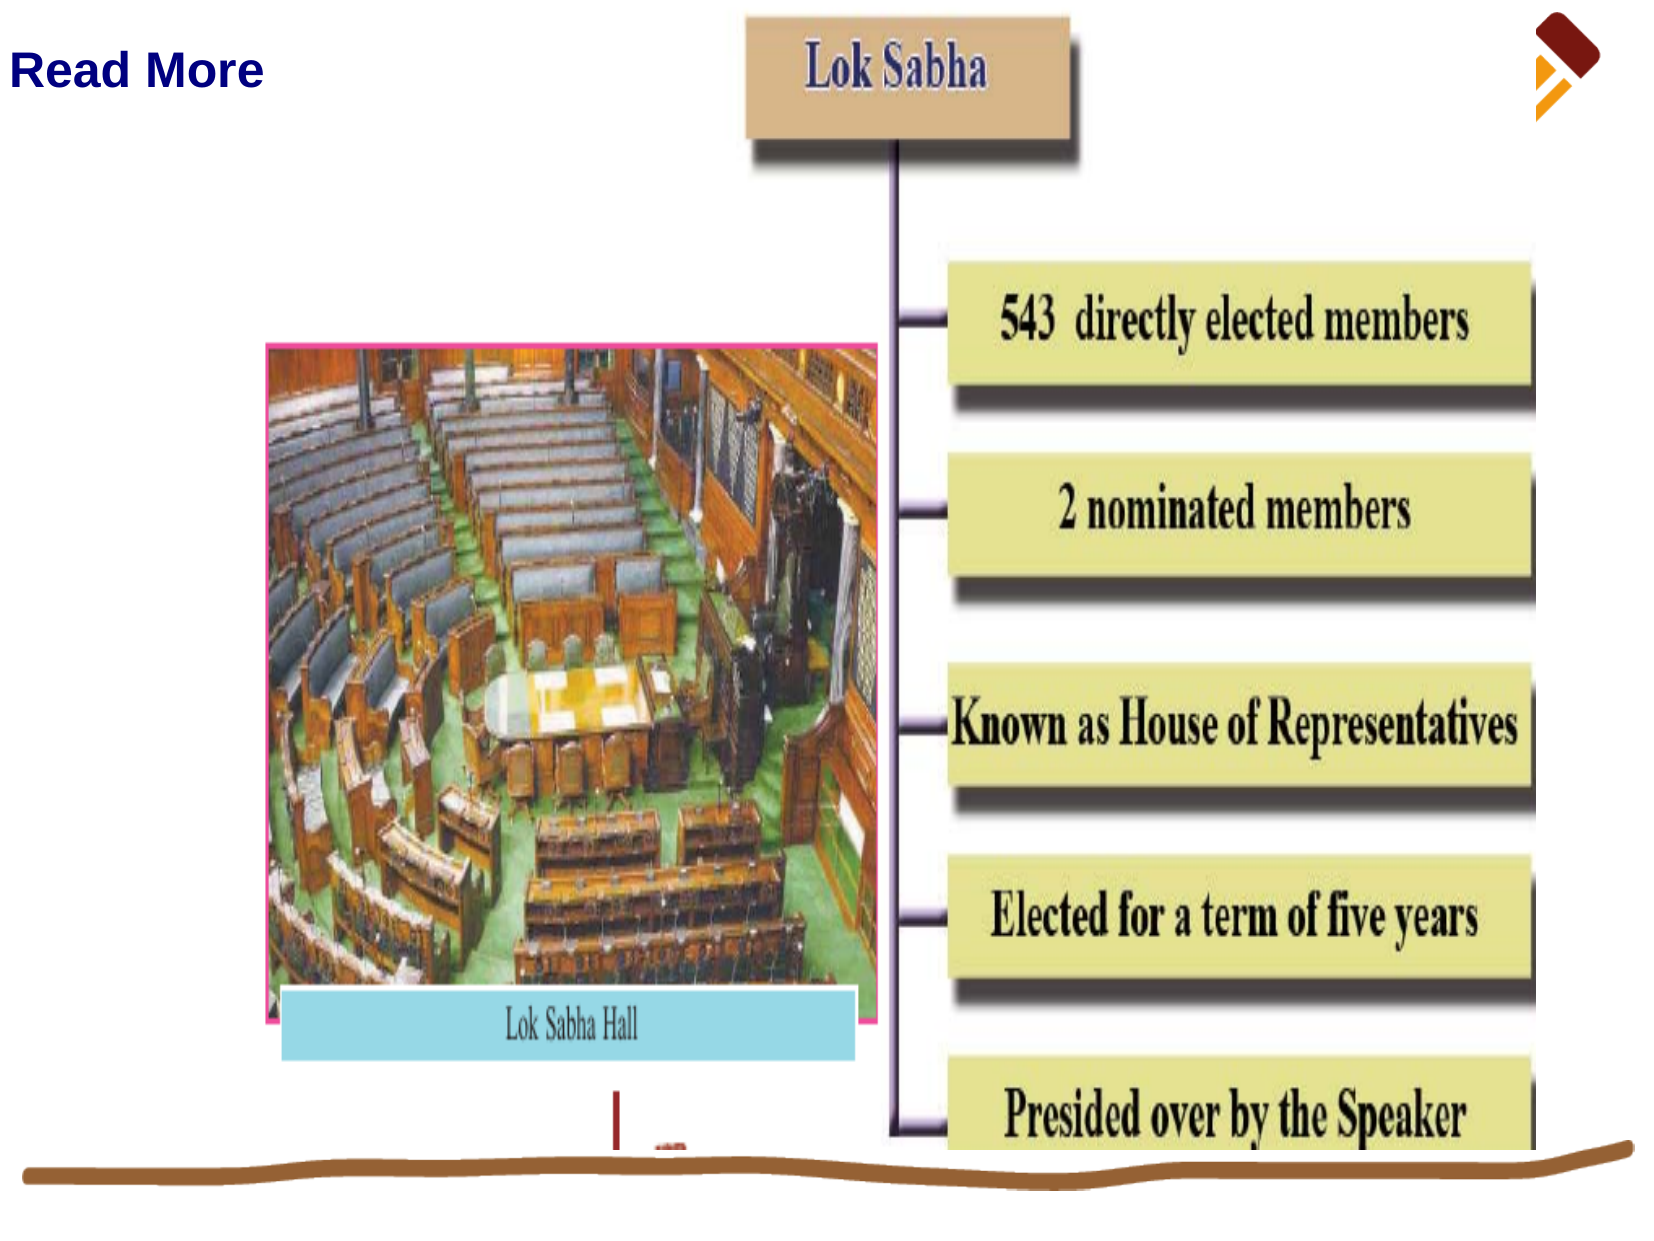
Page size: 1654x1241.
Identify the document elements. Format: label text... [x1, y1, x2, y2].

picture [22, 0, 1635, 1191]
text_box Read More [0, 34, 296, 106]
